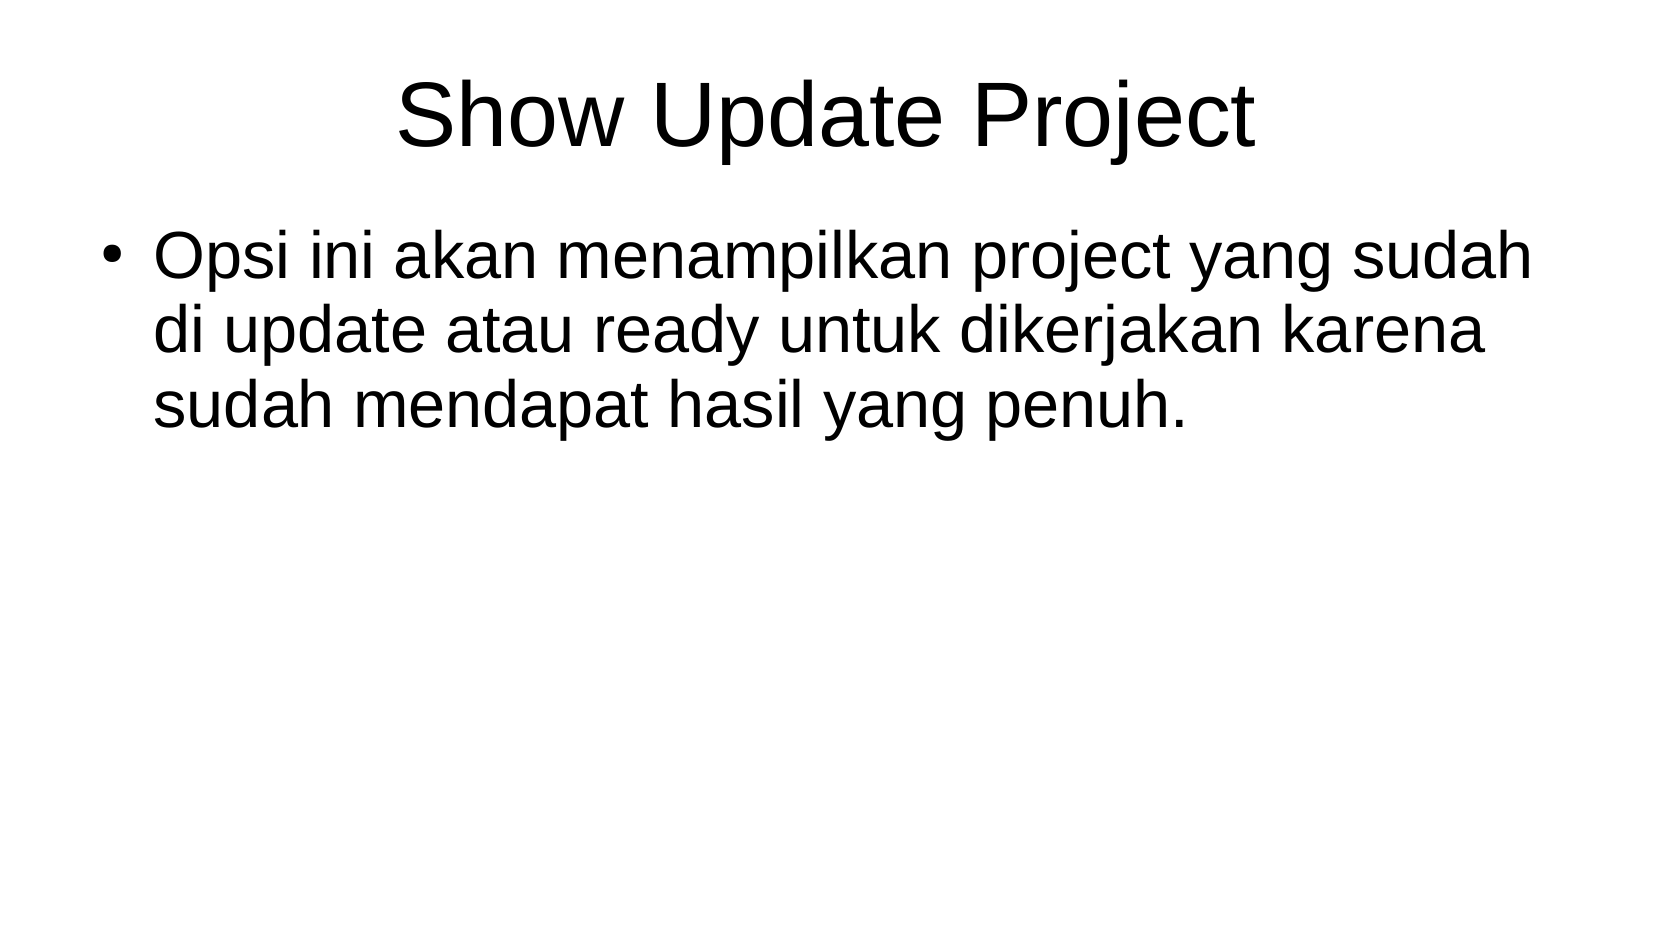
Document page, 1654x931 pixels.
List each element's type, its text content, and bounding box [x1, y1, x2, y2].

title Show Update Project [82, 37, 1571, 193]
list Opsi ini akan menampilkan project yang sudah di update atau ready untuk dikerjakan karena sudah mendapat hasil yang penuh. [82, 217, 1571, 758]
